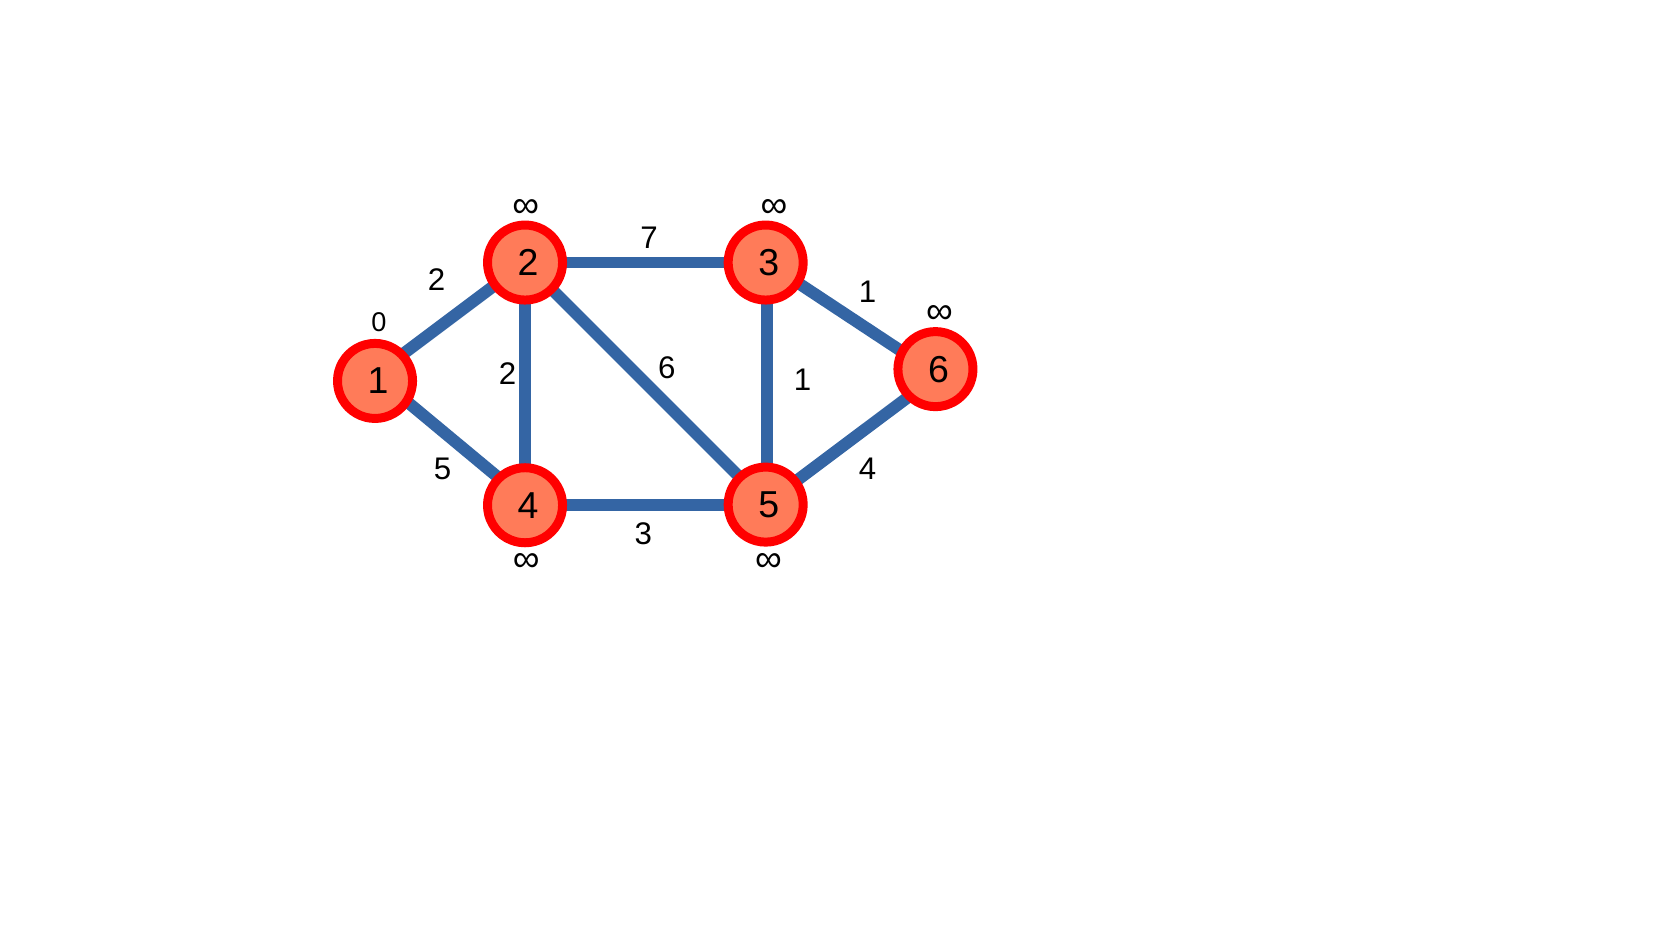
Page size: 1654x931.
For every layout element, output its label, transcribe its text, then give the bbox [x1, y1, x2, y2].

text_box ∞ [498, 530, 555, 588]
text_box 1 [337, 348, 413, 419]
text_box 4 [487, 467, 563, 532]
text_box ∞ [497, 175, 555, 233]
text_box 2 [487, 225, 563, 301]
text_box ∞ [911, 282, 968, 340]
text_box ∞ [740, 530, 797, 588]
text_box 5 [728, 467, 804, 532]
text_box 1 [779, 355, 827, 405]
text_box 7 [625, 213, 673, 263]
text_box 6 [643, 343, 691, 393]
text_box 5 [418, 443, 467, 494]
text_box 6 [897, 340, 973, 407]
text_box 1 [844, 266, 892, 317]
text_box 3 [619, 508, 667, 559]
text_box 4 [844, 443, 892, 494]
text_box 2 [413, 254, 461, 305]
text_box 2 [483, 349, 531, 399]
text_box 0 [356, 294, 413, 351]
text_box ∞ [745, 175, 803, 233]
text_box 3 [728, 231, 804, 301]
